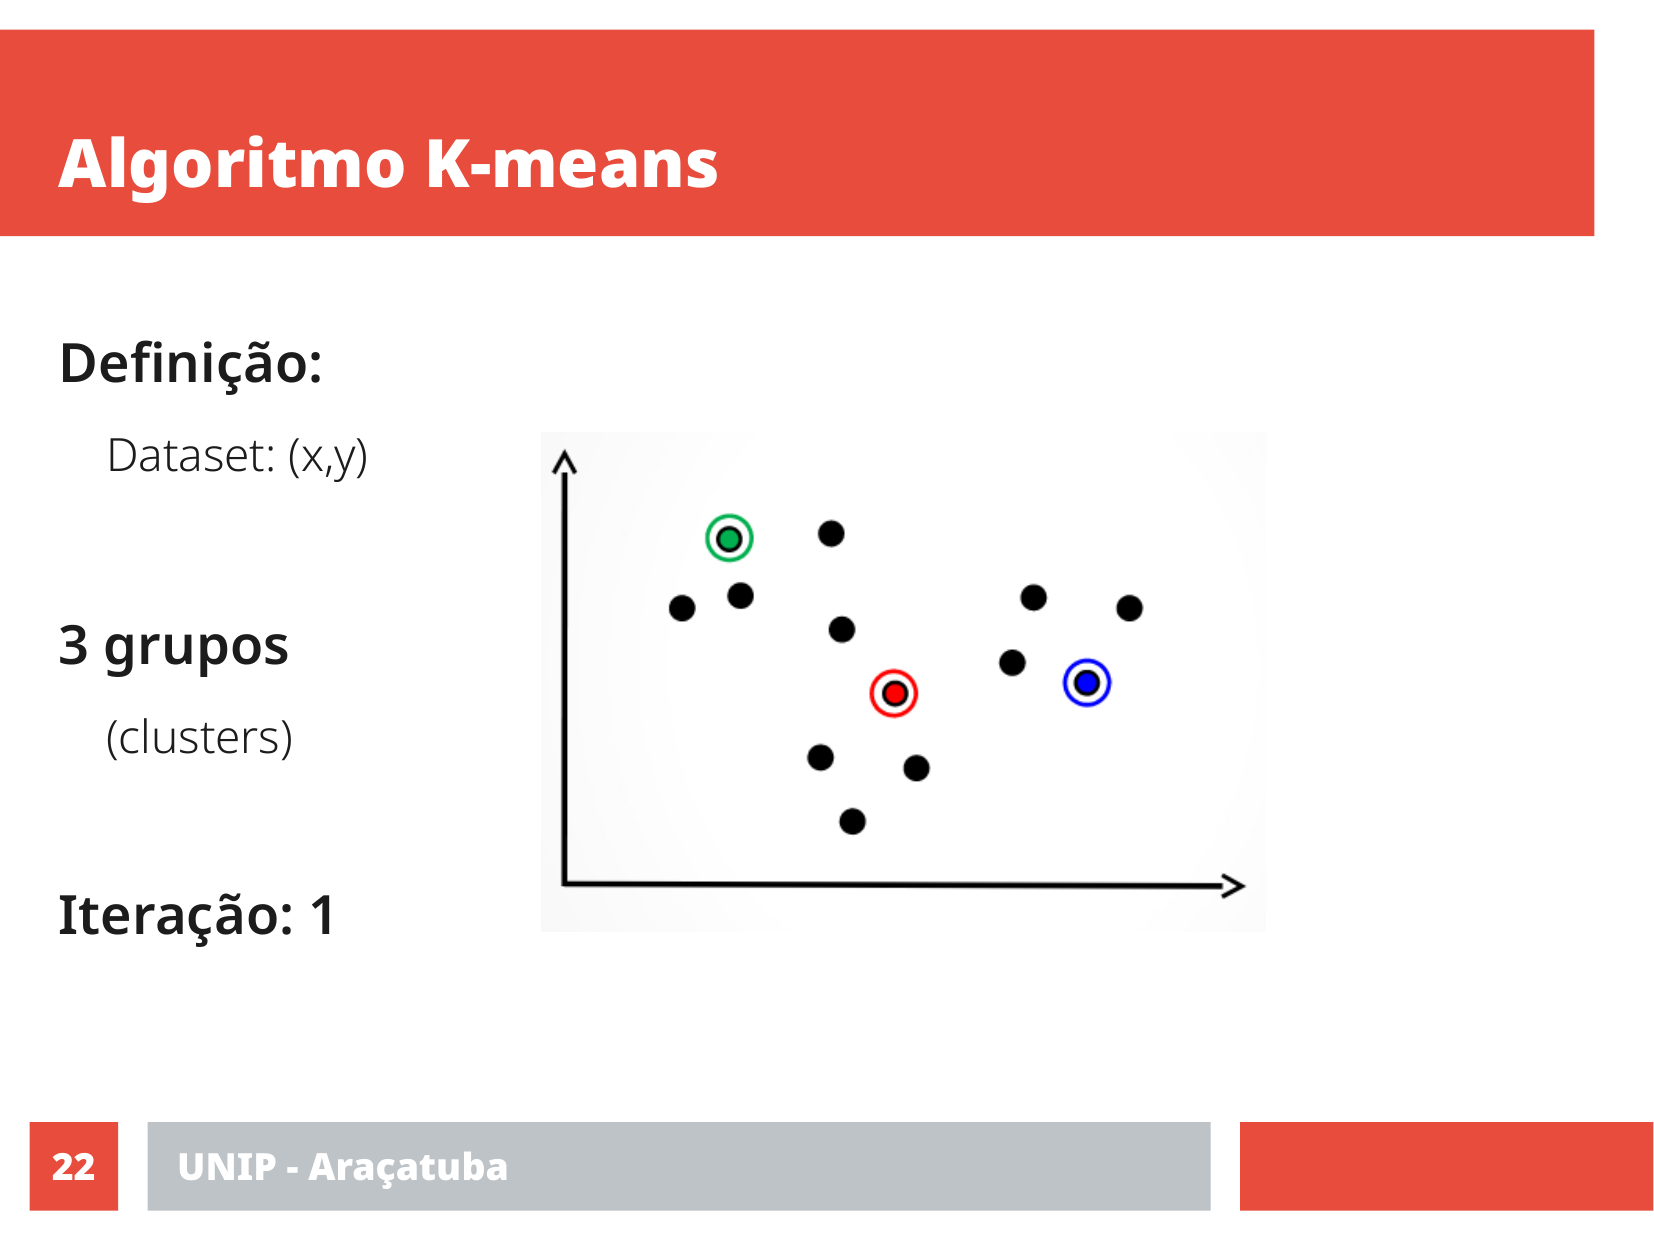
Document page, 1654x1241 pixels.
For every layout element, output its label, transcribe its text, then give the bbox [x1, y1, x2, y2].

title Algoritmo K-means [59, 59, 1595, 207]
list Definição: Dataset: (x,y) 3 grupos (clusters) Iteração: 1 [59, 324, 1565, 1093]
